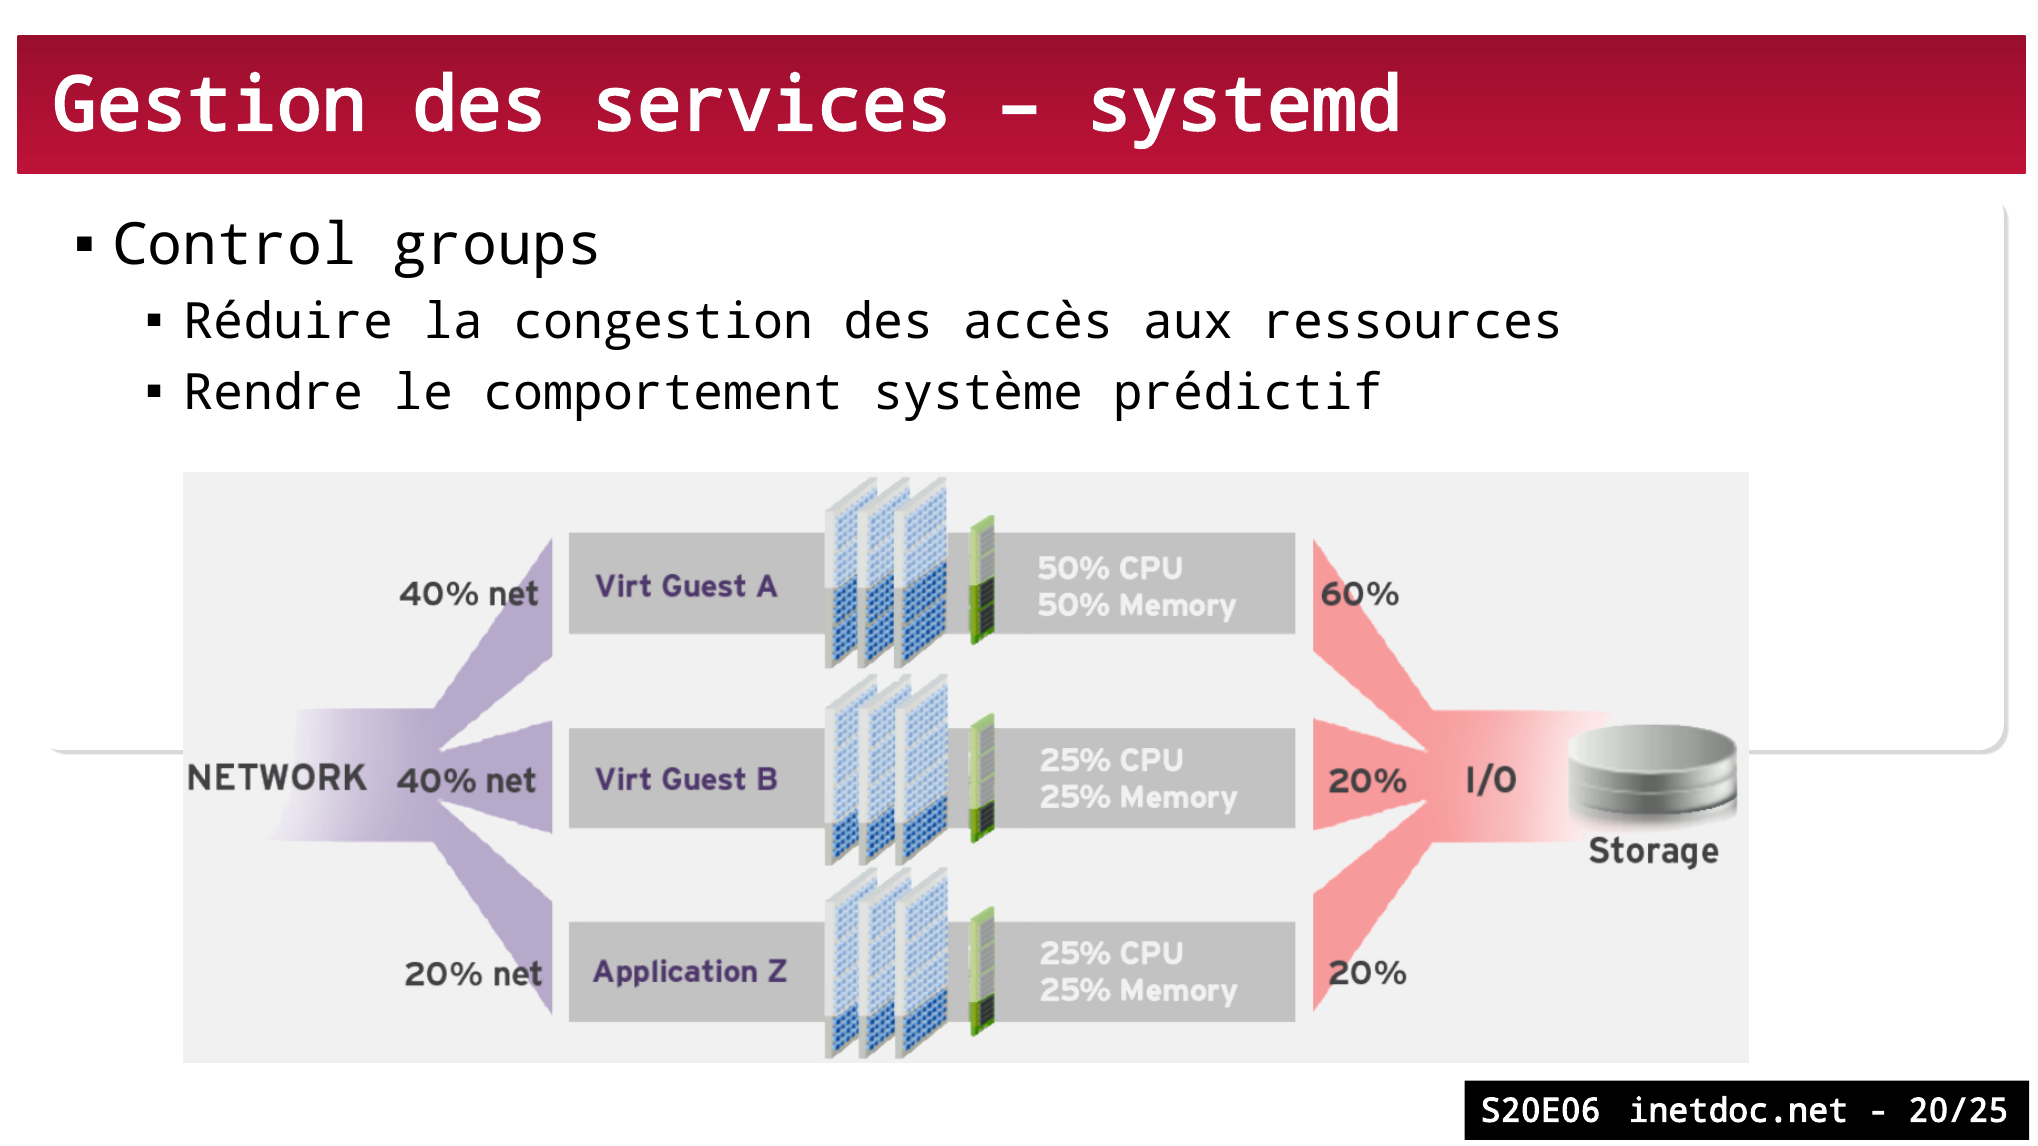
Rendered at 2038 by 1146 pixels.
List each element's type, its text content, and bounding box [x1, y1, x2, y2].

text_box Control groups Réduire la congestion des accès aux ressources Rendre le comportement système prédictif [35, 188, 2004, 751]
picture [183, 472, 1749, 1063]
text_box S20E06 inetdoc.net - 22/25 [1464, 1080, 2030, 1140]
text_box Gestion des services – systemd [17, 35, 2026, 174]
